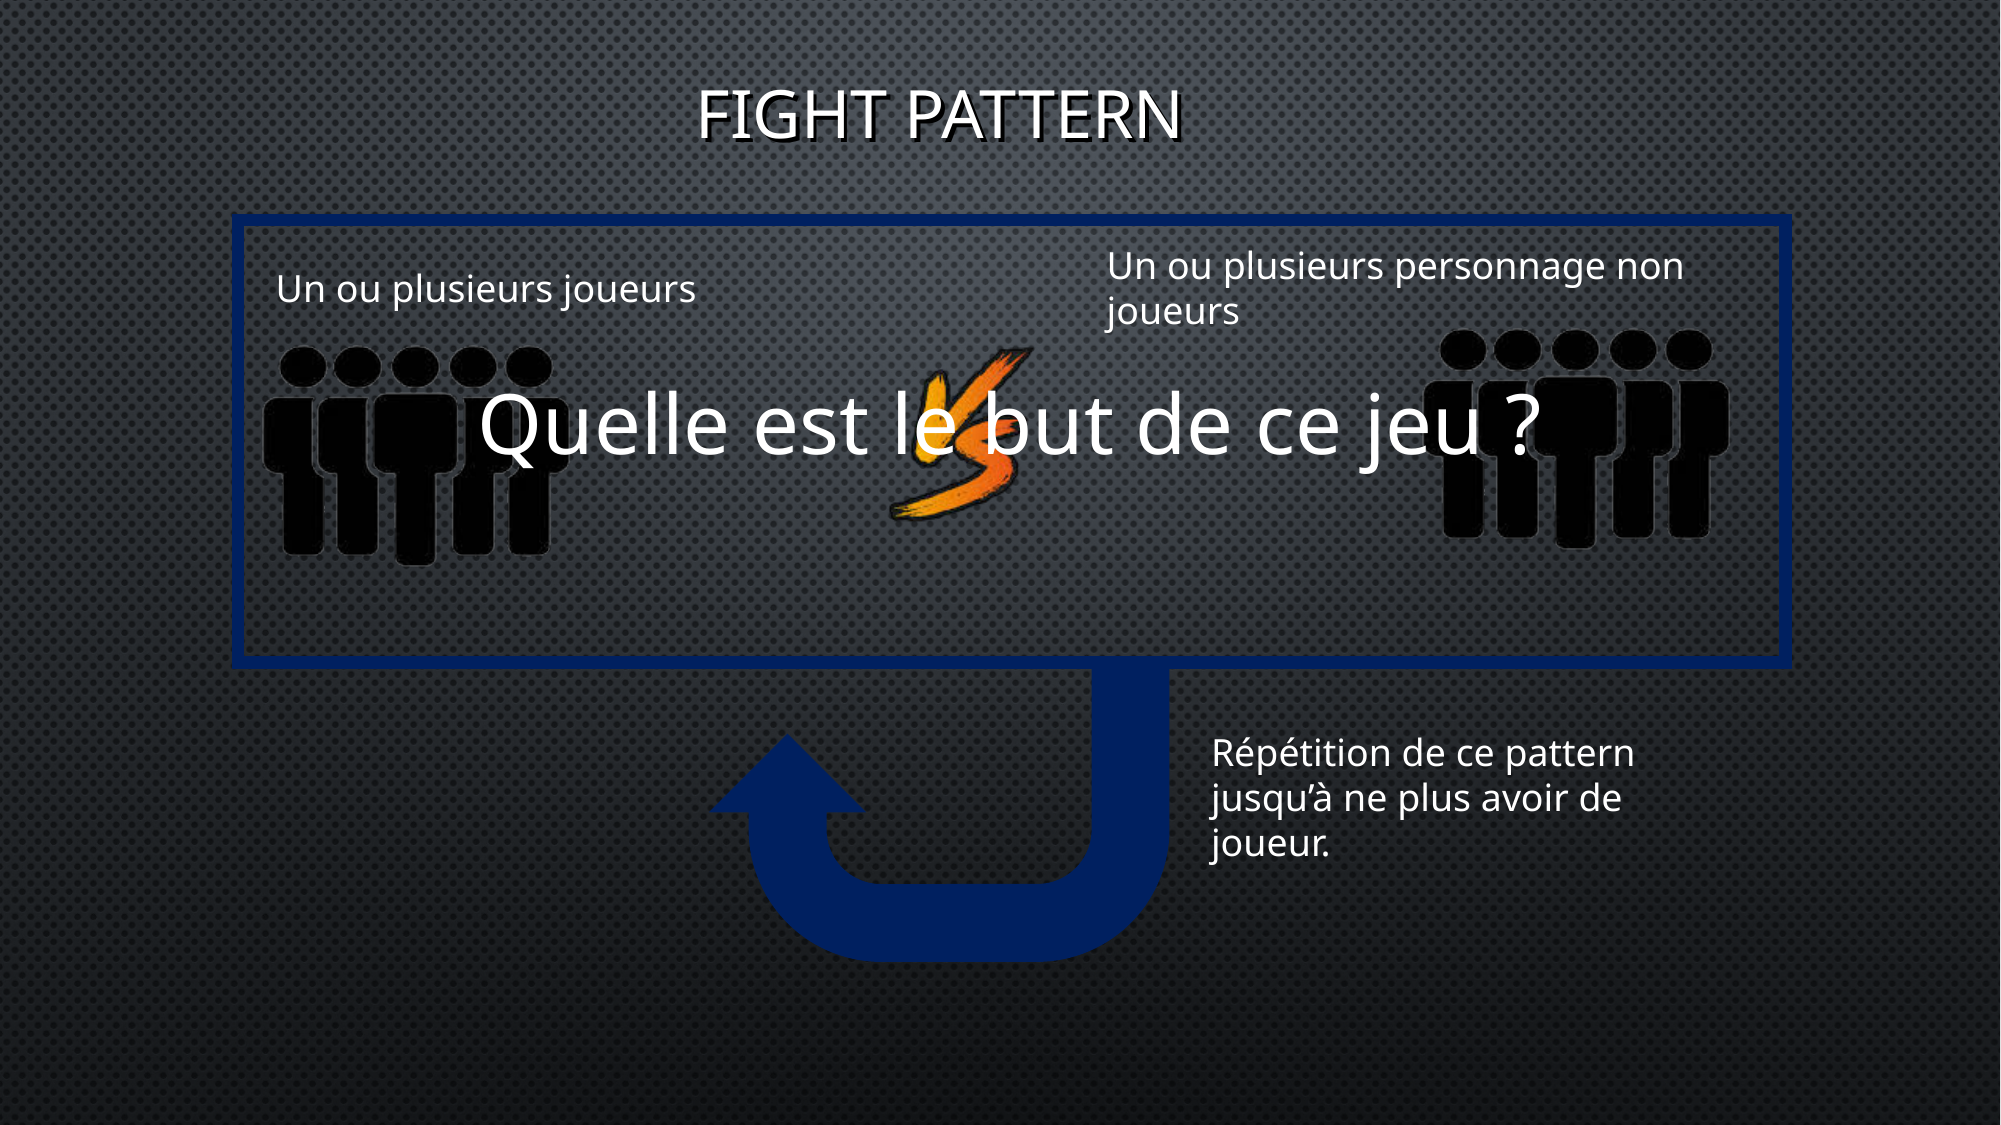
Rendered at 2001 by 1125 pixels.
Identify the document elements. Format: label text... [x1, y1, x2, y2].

picture [244, 290, 588, 641]
title FiGHT Pattern [127, 29, 1753, 195]
picture [785, 265, 1137, 363]
text_box Quelle est le but de ce jeu ? [462, 363, 1698, 480]
text_box Répétition de ce pattern jusqu’à ne plus avoir de joueur. [1196, 721, 1680, 874]
text_box Un ou plusieurs personnage non joueurs [1091, 234, 1730, 341]
picture [785, 480, 1137, 618]
text_box Un ou plusieurs joueurs [260, 257, 744, 319]
text_box [712, 669, 1168, 961]
picture [1397, 273, 1748, 624]
